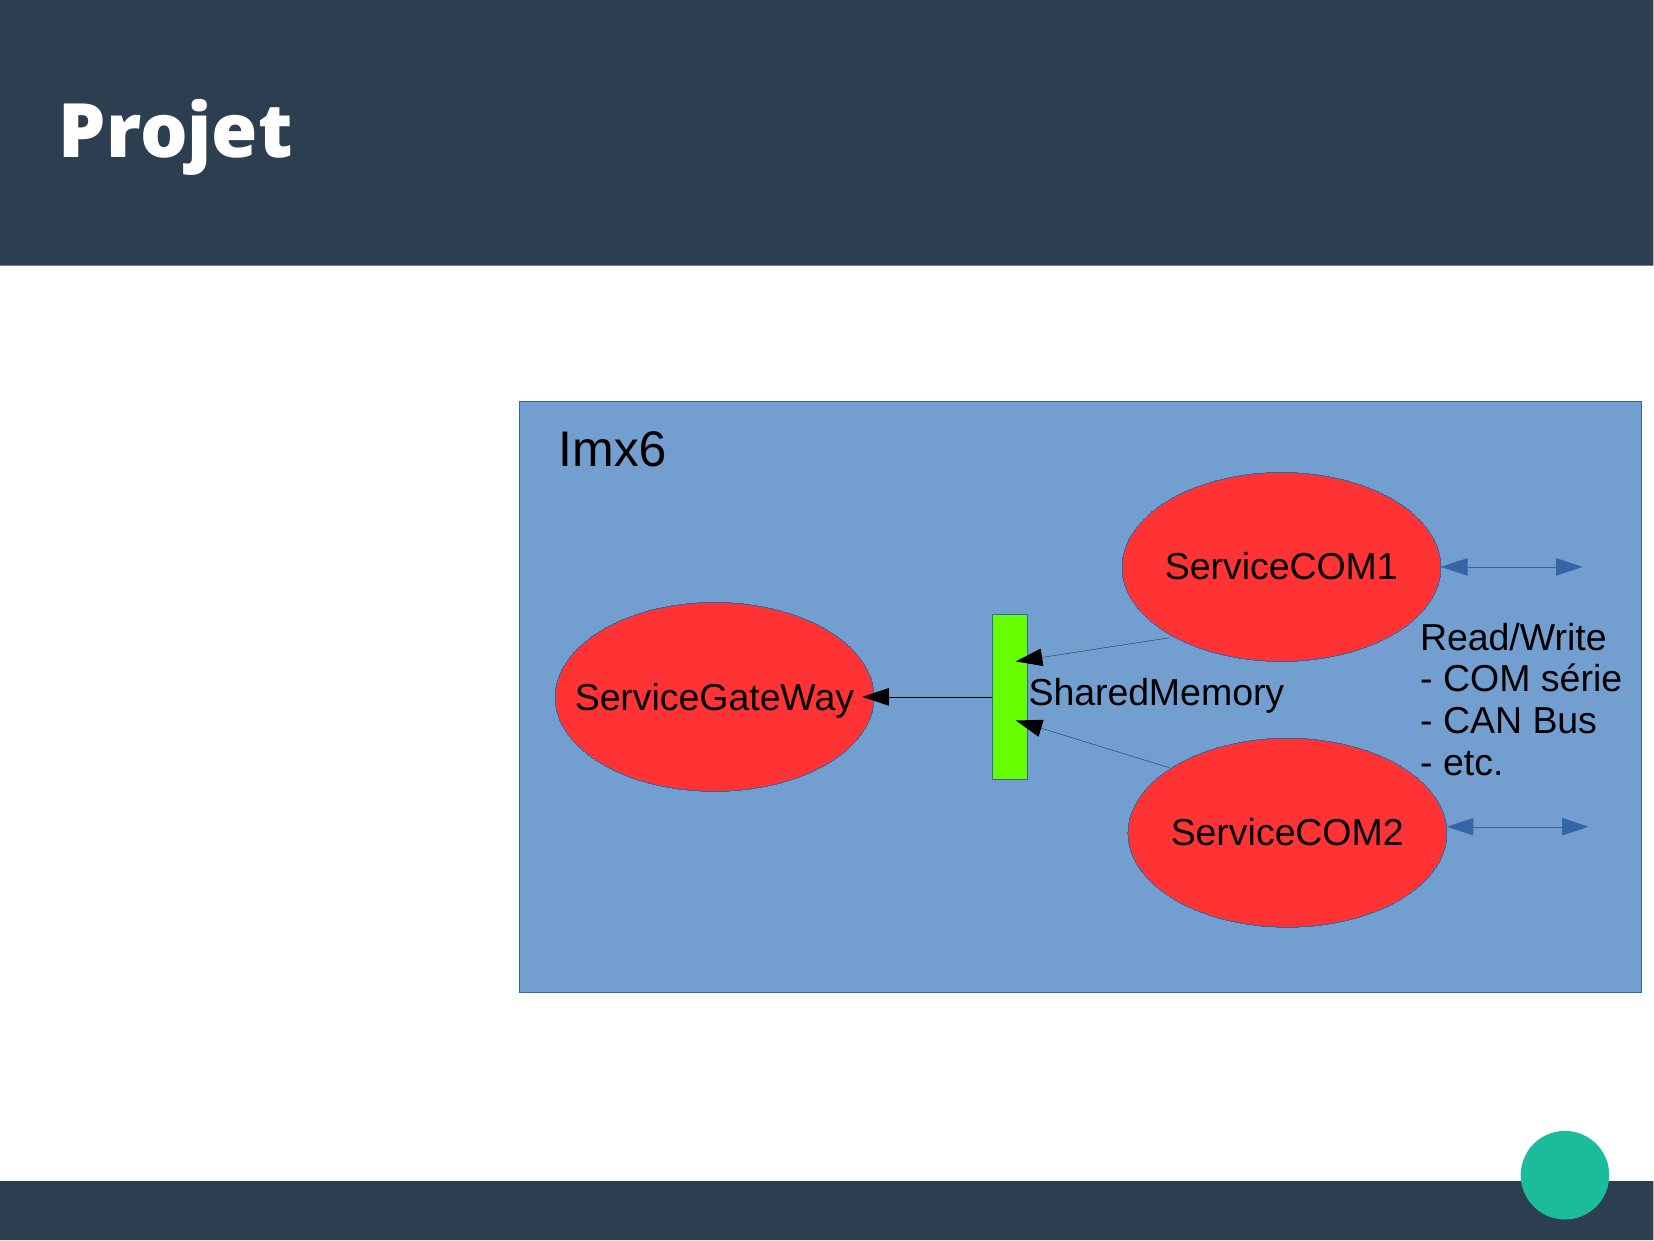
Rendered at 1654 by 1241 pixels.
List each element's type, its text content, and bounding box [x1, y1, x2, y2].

text_box ServiceGateWay [555, 602, 874, 792]
text_box Read/Write - COM série - CAN Bus - etc. [1405, 608, 1638, 792]
text_box ServiceCOM2 [1127, 738, 1447, 928]
title Projet [59, 49, 1595, 207]
text_box Imx6 [543, 413, 682, 484]
text_box [519, 401, 1642, 993]
text_box ServiceCOM1 [1122, 472, 1441, 662]
text_box SharedMemory [1013, 663, 1300, 721]
